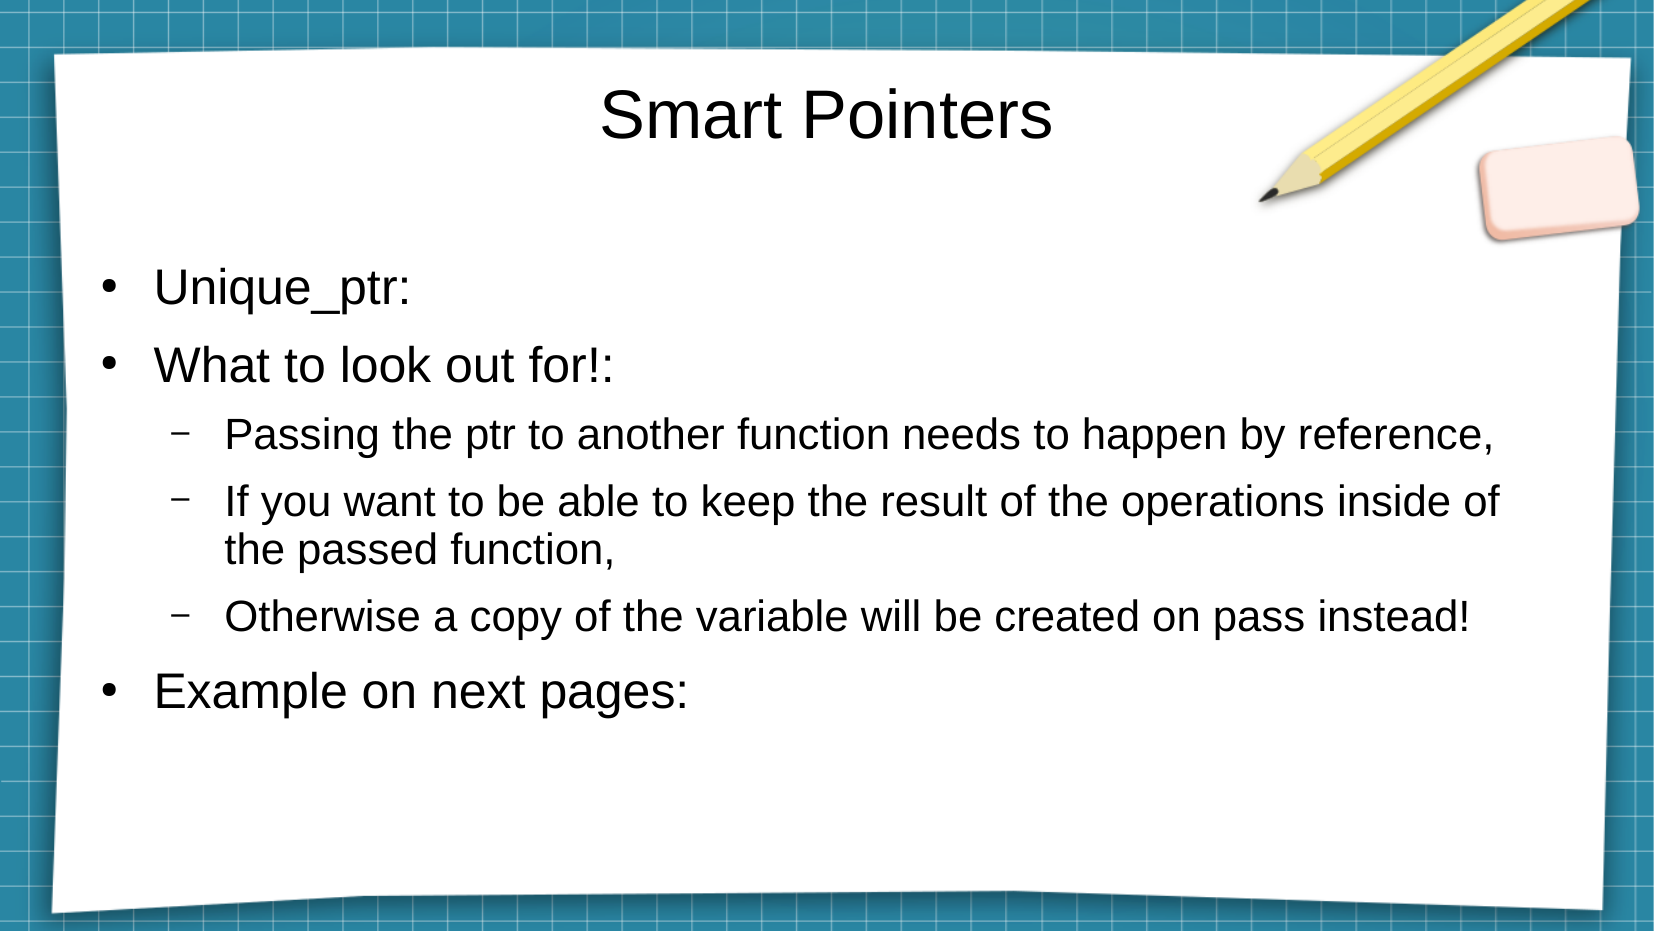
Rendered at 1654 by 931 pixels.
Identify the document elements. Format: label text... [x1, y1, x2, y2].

list Unique_ptr: What to look out for!: Passing the ptr to another function needs to happen by reference, If you want to be able to keep the result of the operations inside of the passed function, Otherwise a copy of the variable will be created on pass instead! Example on next pages: [82, 258, 1571, 799]
picture [0, 0, 1654, 931]
title Smart Pointers [82, 37, 1571, 193]
